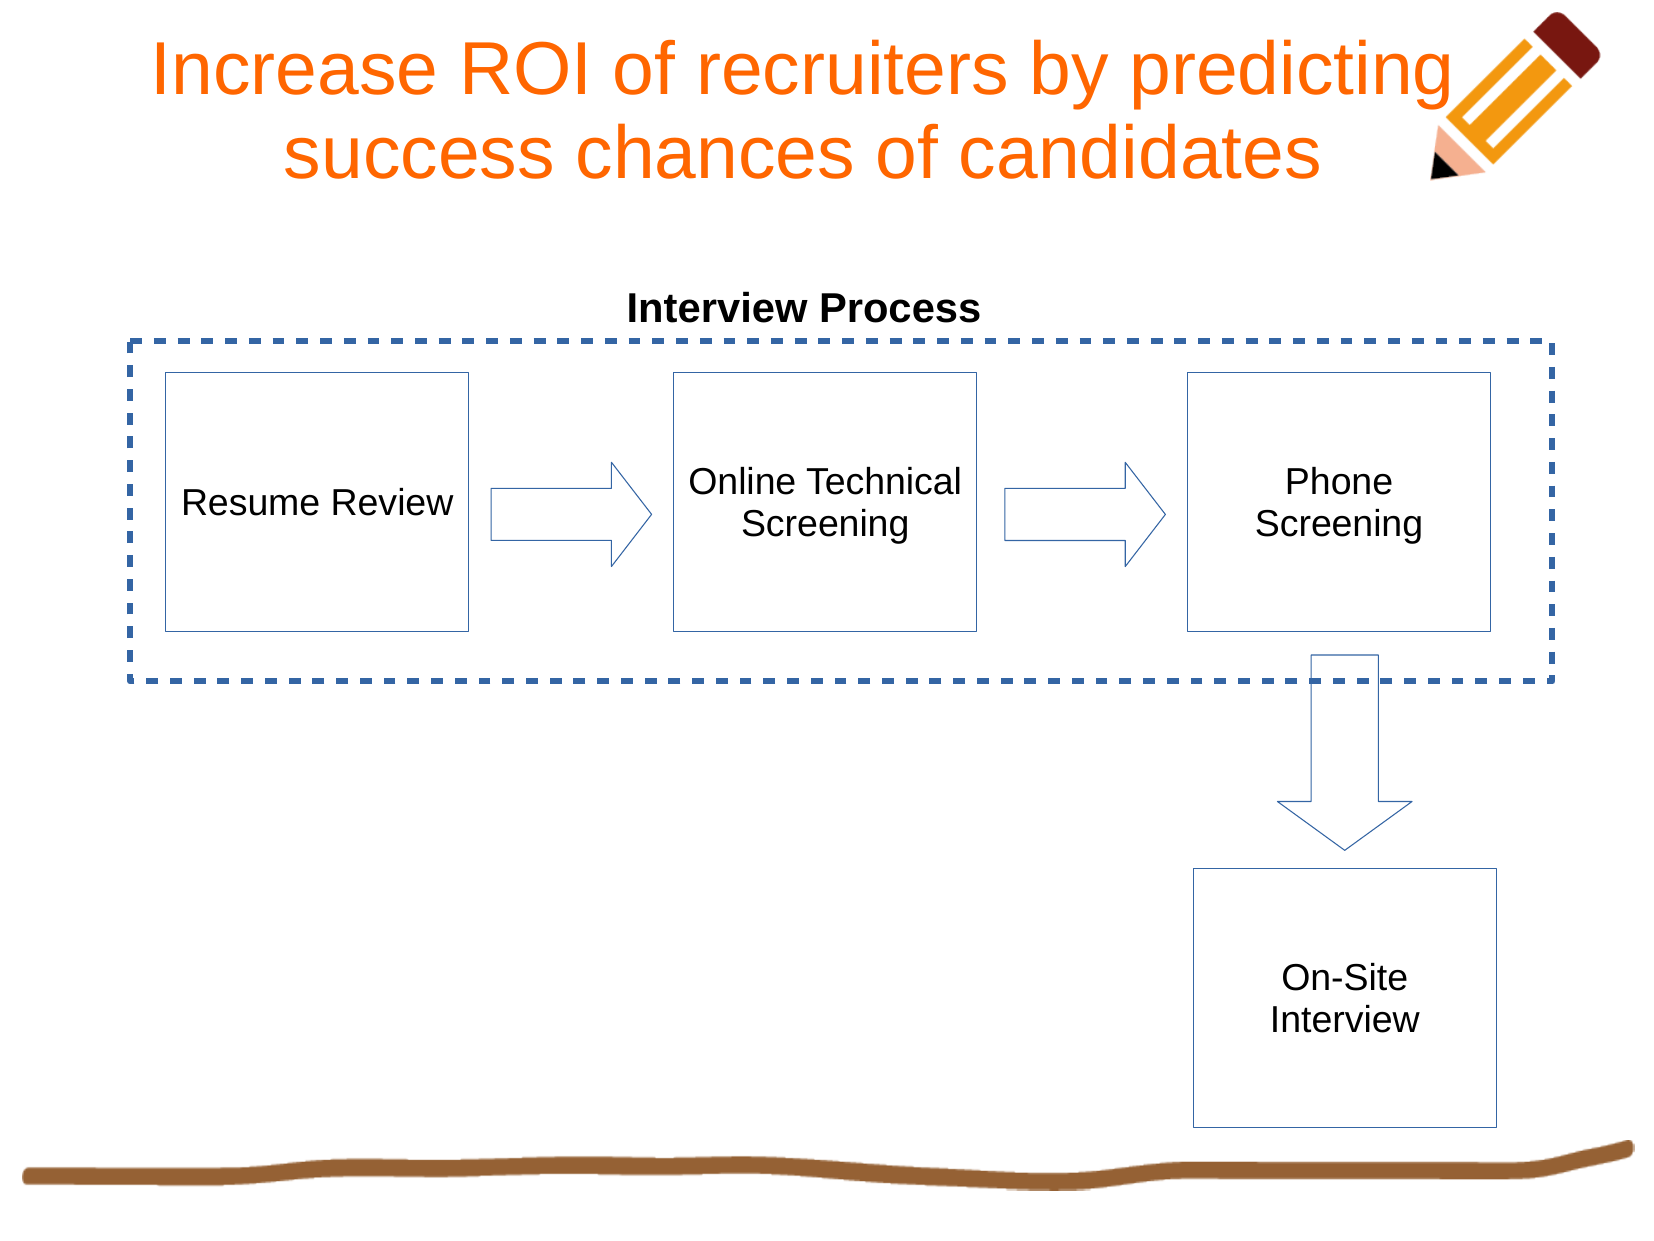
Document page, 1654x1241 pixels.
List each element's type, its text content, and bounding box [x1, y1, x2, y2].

text_box [130, 341, 1553, 851]
text_box On-Site Interview [1193, 868, 1497, 1128]
text_box Interview Process [611, 277, 1081, 341]
title Increase ROI of recruiters by predicting success chances of candidates [59, 27, 1548, 195]
picture [22, 1140, 1635, 1191]
picture [1430, 12, 1601, 181]
